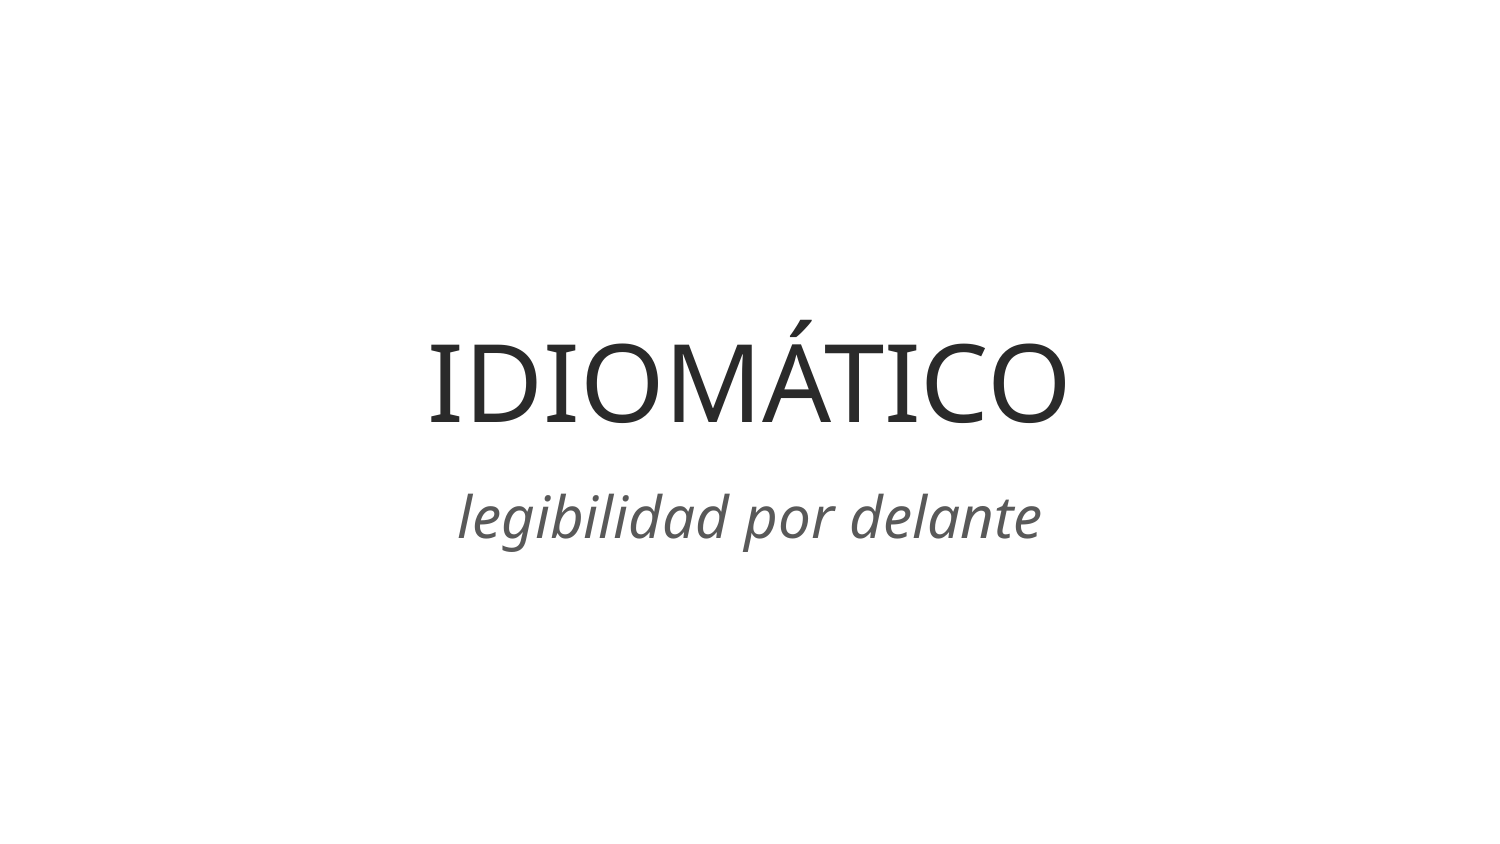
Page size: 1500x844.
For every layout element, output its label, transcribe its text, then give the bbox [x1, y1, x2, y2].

subtitle legibilidad por delante [51, 464, 1449, 595]
title IDIOMÁTICO [51, 122, 1449, 459]
